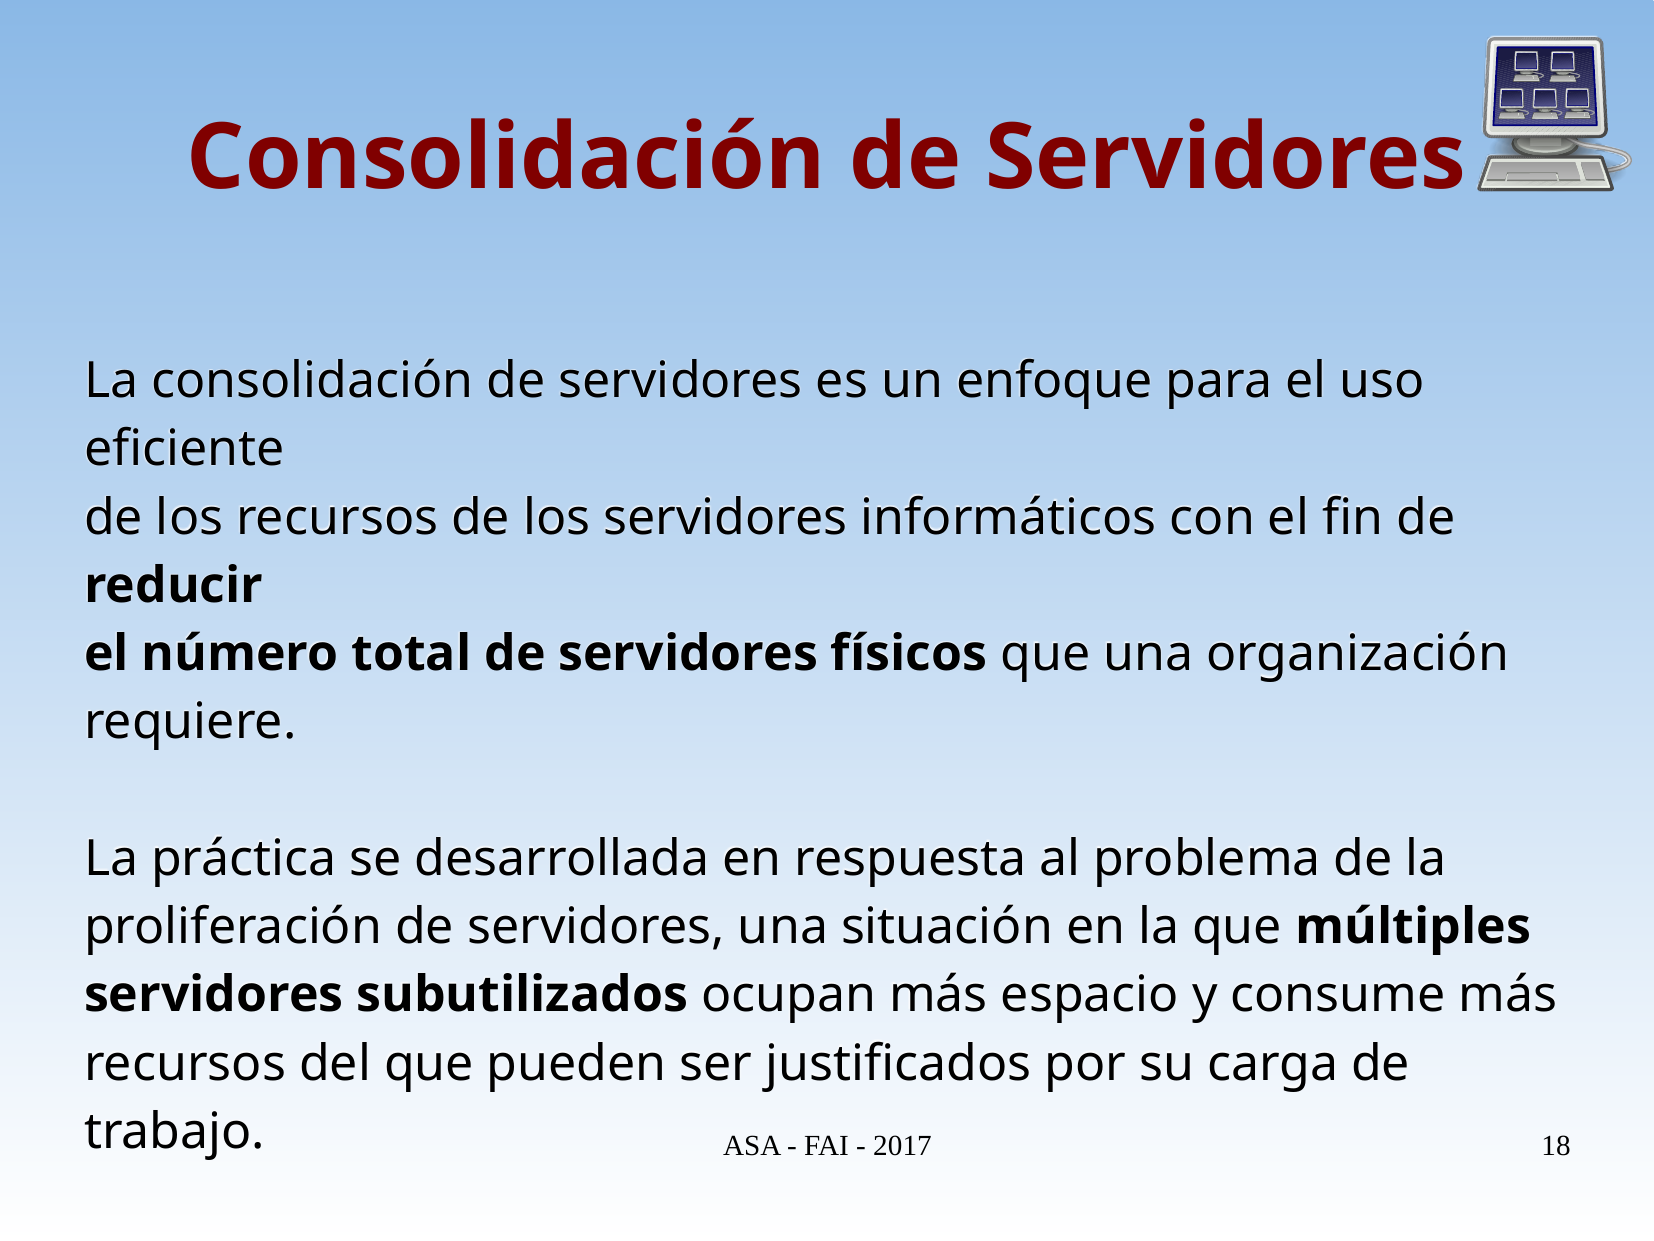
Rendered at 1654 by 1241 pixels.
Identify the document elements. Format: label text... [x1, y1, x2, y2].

text_box La consolidación de servidores es un enfoque para el uso eficiente de los recursos de los servidores informáticos con el fin de reducir el número total de servidores físicos que una organización requiere. La práctica se desarrollada en respuesta al problema de la proliferación de servidores, una situación en la que múltiples servidores subutilizados ocupan más espacio y consume más recursos del que pueden ser justificados por su carga de trabajo. [69, 336, 1604, 1122]
title Consolidación de Servidores [82, 49, 1571, 257]
picture [1474, 33, 1636, 196]
